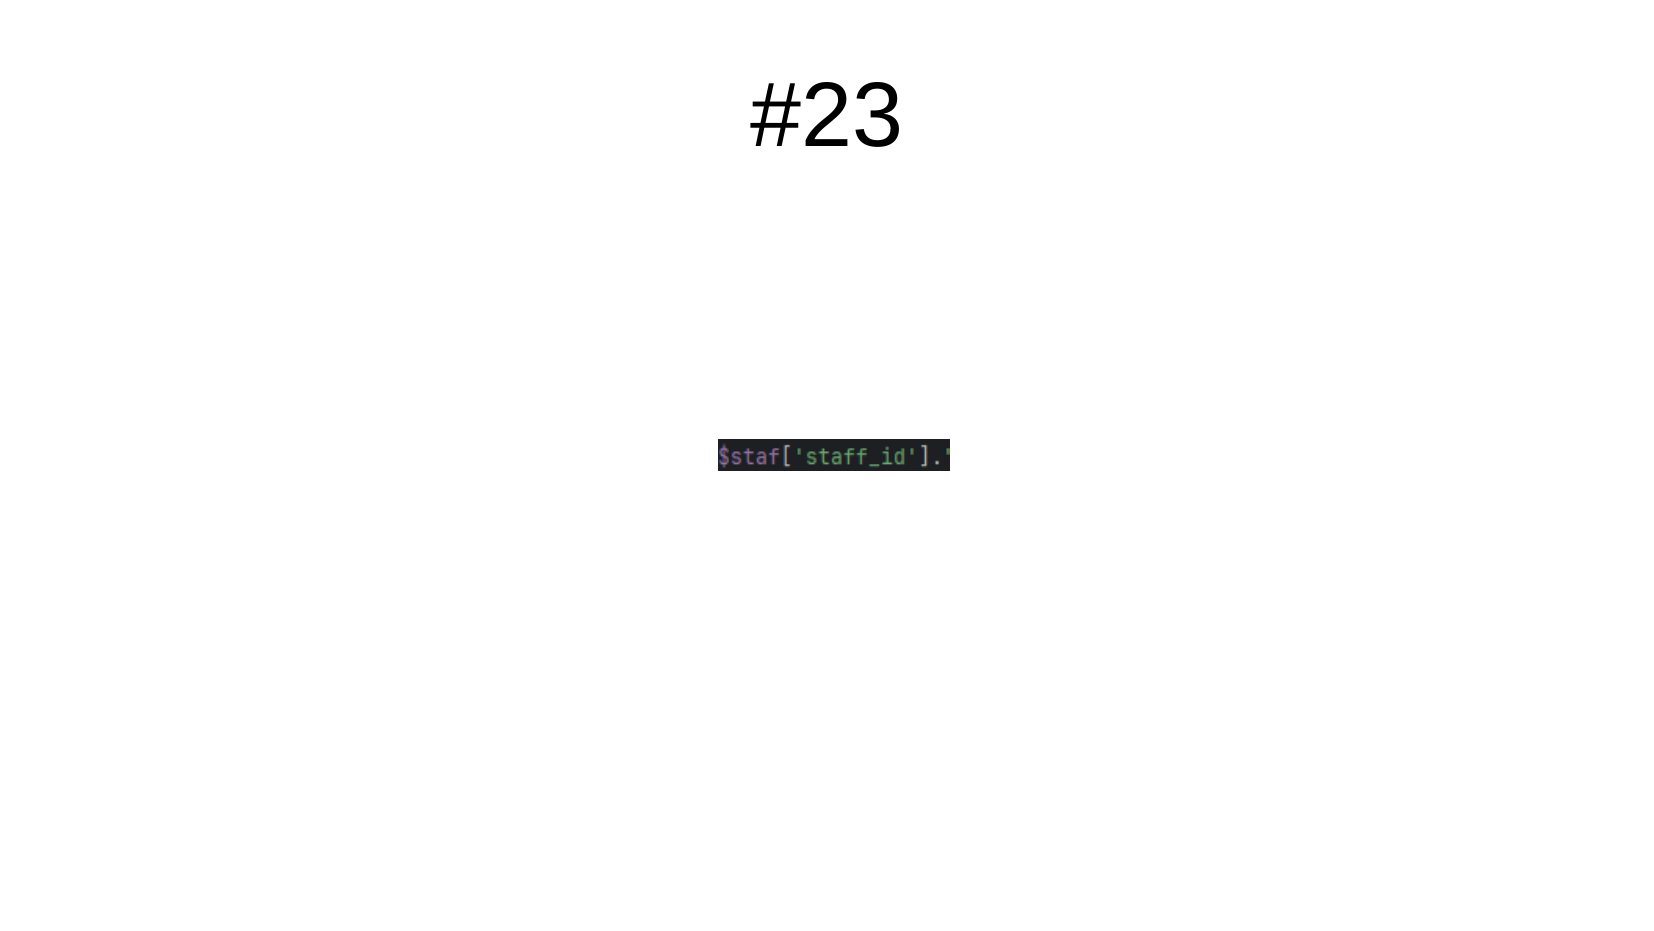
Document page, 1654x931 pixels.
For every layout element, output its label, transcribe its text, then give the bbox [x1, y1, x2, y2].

picture [718, 439, 950, 471]
title #23 [82, 37, 1571, 193]
